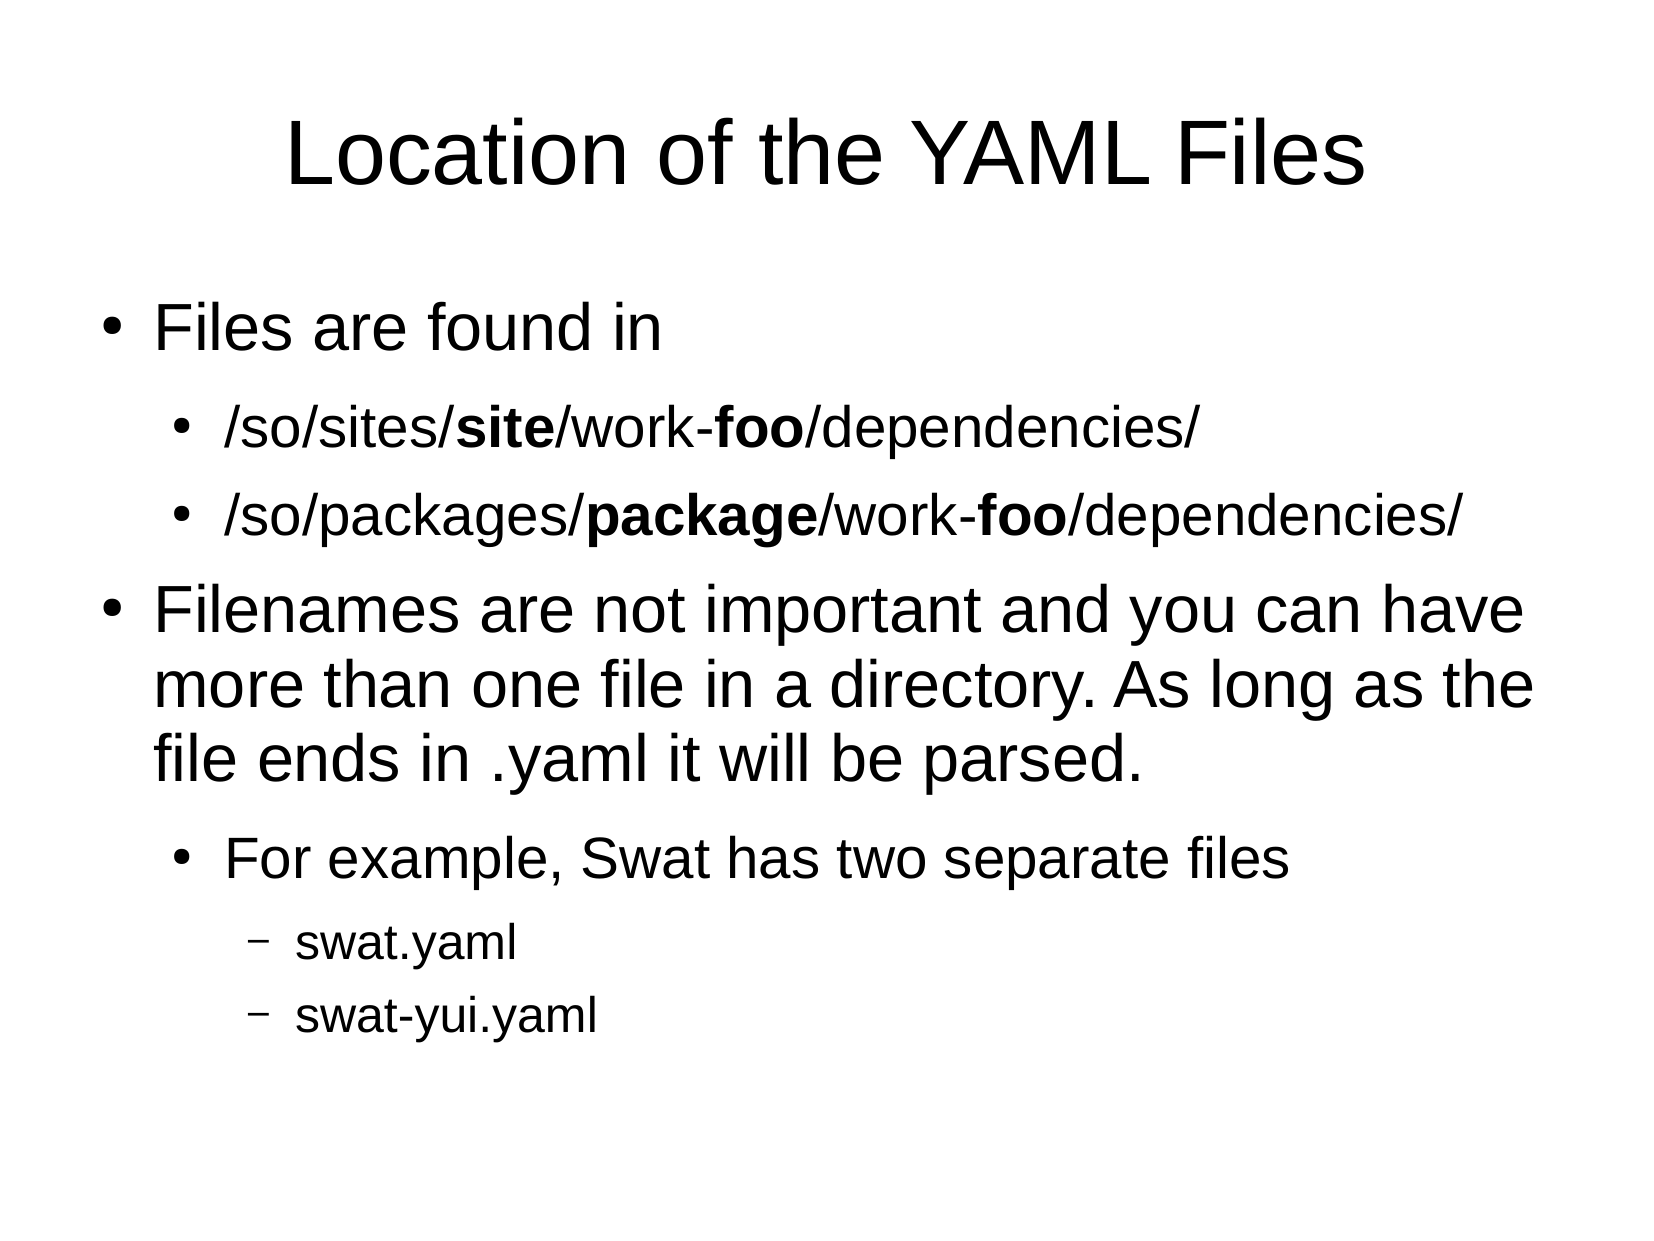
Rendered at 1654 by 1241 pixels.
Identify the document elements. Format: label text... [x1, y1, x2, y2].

list Files are found in /so/sites/site/work-foo/dependencies/ /so/packages/package/work-foo/dependencies/ Filenames are not important and you can have more than one file in a directory. As long as the file ends in .yaml it will be parsed. For example, Swat has two separate files swat.yaml swat-yui.yaml [82, 290, 1571, 1109]
title Location of the YAML Files [82, 56, 1571, 250]
